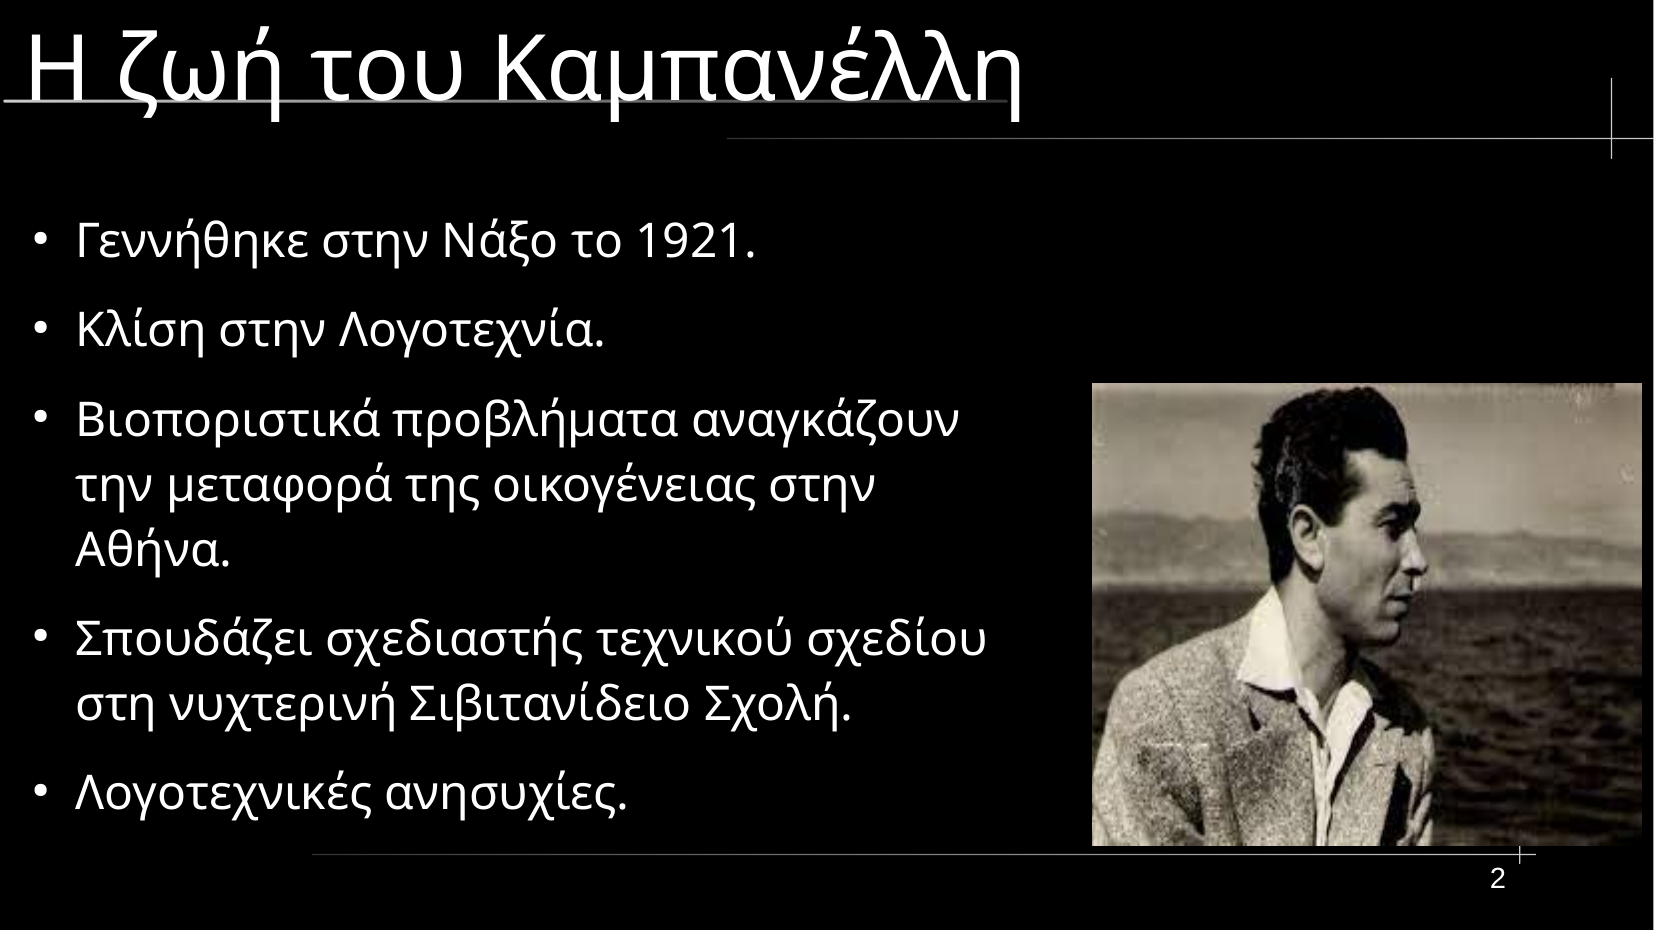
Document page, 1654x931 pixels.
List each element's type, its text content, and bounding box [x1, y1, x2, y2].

picture [1092, 383, 1642, 846]
title Η ζωή του Καμπανέλλη [23, 11, 1589, 119]
list Γεννήθηκε στην Νάξο το 1921. Κλίση στην Λογοτεχνία. Βιοποριστικά προβλήματα αναγκάζουν την μεταφορά της οικογένειας στην Αθήνα. Σπουδάζει σχεδιαστής τεχνικού σχεδίου στη νυχτερινή Σιβιτανίδειο Σχολή. Λογοτεχνικές ανησυχίες. [17, 206, 1034, 827]
